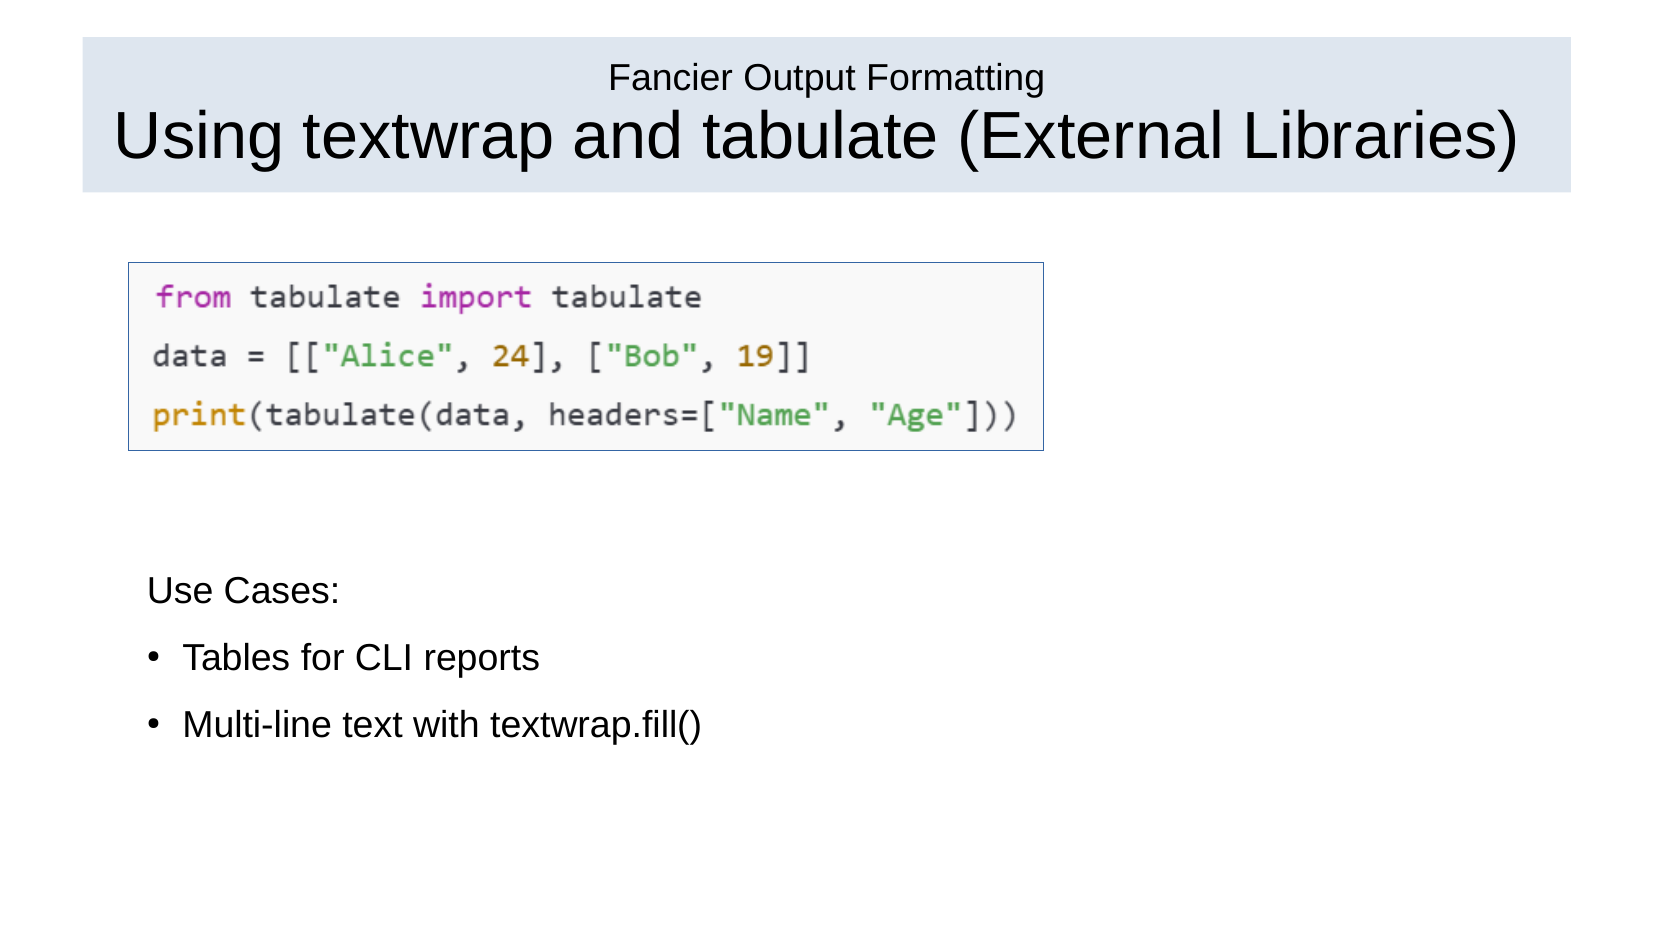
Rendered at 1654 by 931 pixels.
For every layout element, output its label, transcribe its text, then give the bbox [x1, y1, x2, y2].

picture [128, 262, 1044, 451]
title Fancier Output Formatting Using textwrap and tabulate (External Libraries) [82, 37, 1571, 193]
text_box Use Cases: Tables for CLI reports Multi-line text with textwrap.fill() [132, 562, 1013, 931]
